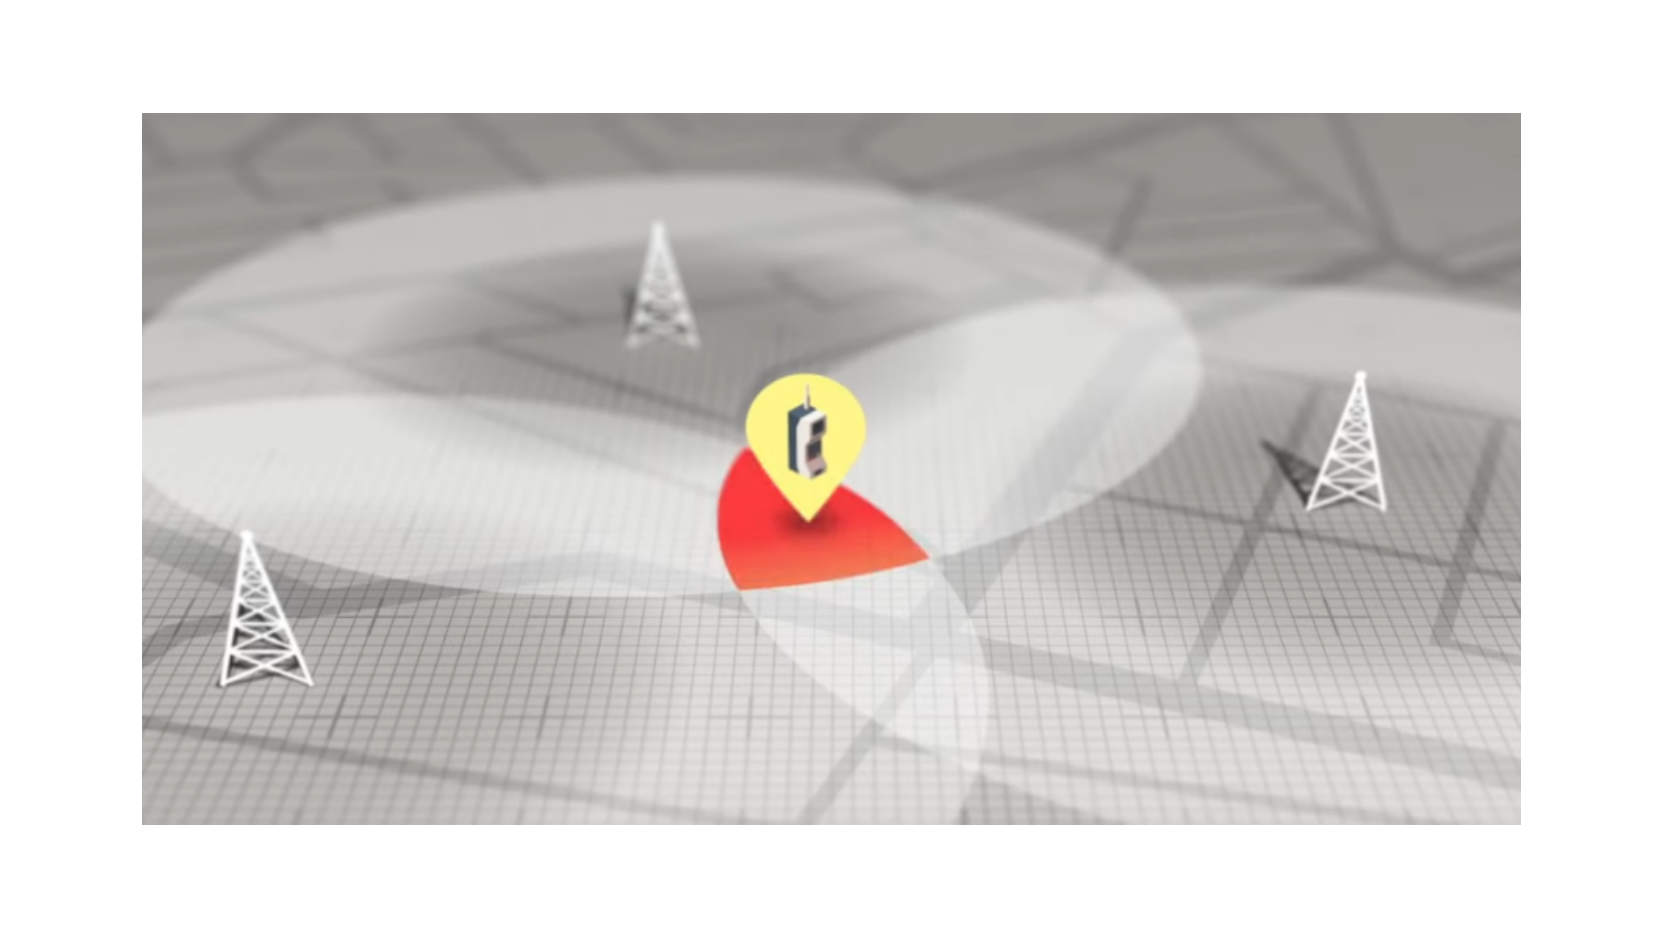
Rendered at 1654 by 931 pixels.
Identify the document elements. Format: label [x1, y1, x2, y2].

picture [142, 113, 1521, 825]
